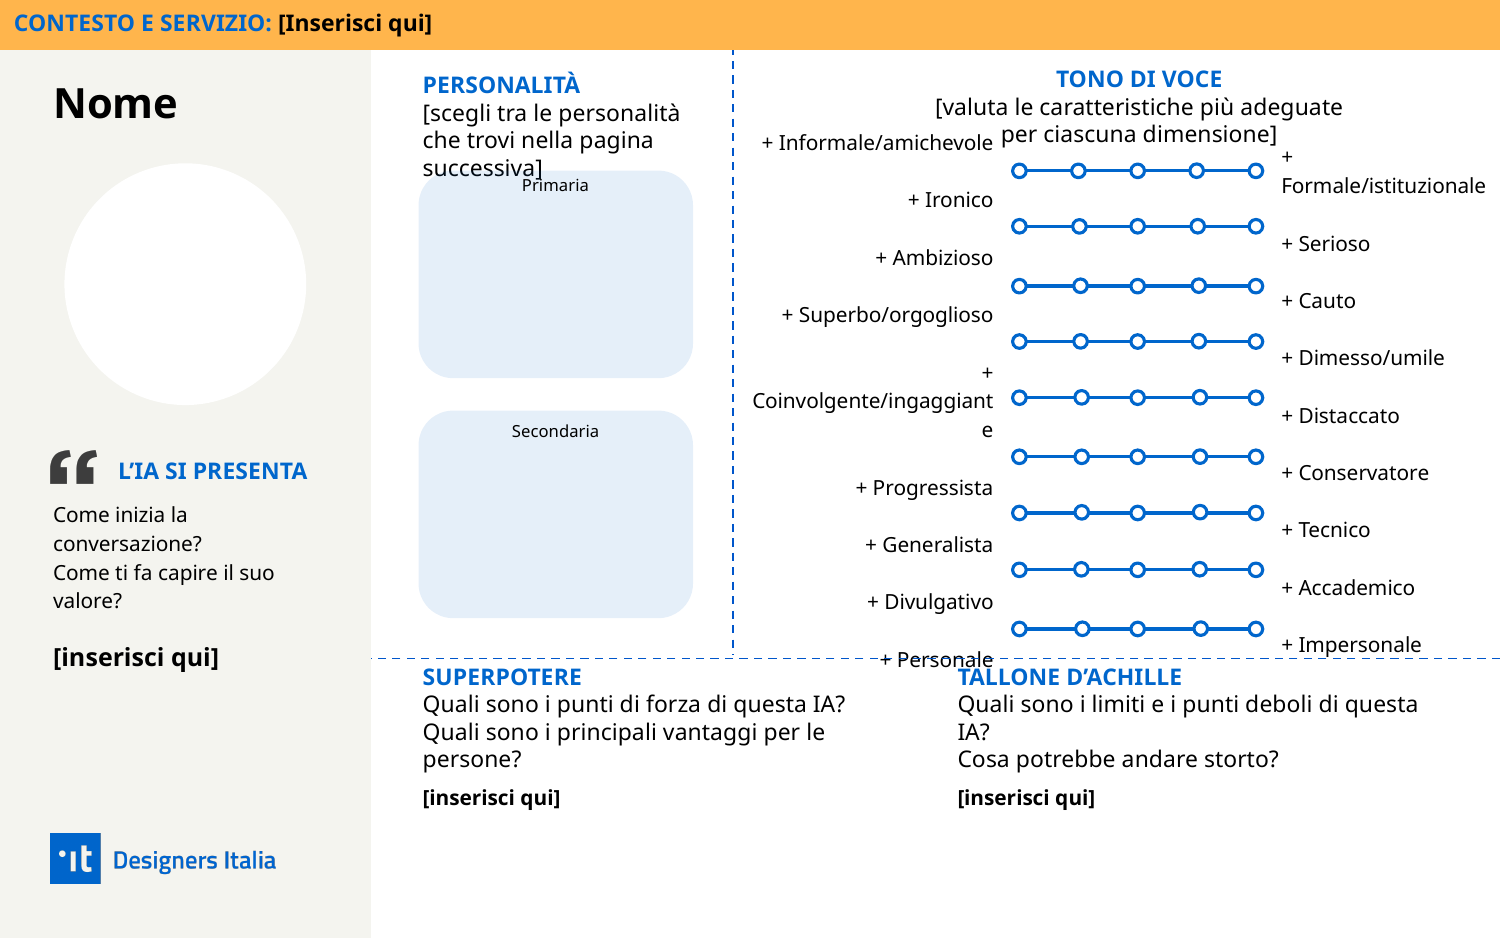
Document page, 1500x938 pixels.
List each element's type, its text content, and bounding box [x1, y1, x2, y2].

text_box Nome [38, 71, 352, 133]
text_box [1193, 390, 1207, 405]
text_box + Informale/amichevole + Ironico + Ambizioso + Superbo/orgoglioso + Coinvolgente/ingaggiante + Progressista + Generalista + Divulgativo + Personale [728, 164, 1009, 634]
text_box [1193, 505, 1207, 519]
text_box [0, 50, 371, 938]
text_box [1249, 164, 1263, 178]
text_box [1193, 449, 1207, 464]
text_box SUPERPOTERE Quali sono i punti di forza di questa IA? Quali sono i principali vantaggi per le persone? [407, 691, 916, 743]
picture [50, 450, 97, 483]
text_box [1012, 563, 1027, 577]
text_box [1012, 279, 1027, 293]
text_box [1193, 621, 1208, 636]
text_box [1012, 219, 1027, 234]
text_box [418, 170, 694, 379]
text_box [1071, 164, 1086, 178]
text_box [1191, 278, 1206, 293]
text_box [1074, 390, 1089, 405]
text_box Primaria [482, 171, 629, 199]
text_box [1130, 279, 1145, 293]
text_box [1074, 450, 1089, 464]
text_box [1012, 622, 1027, 636]
text_box [1130, 622, 1145, 636]
text_box L’IA SI PRESENTA [103, 444, 339, 496]
text_box [1073, 334, 1088, 349]
text_box [1074, 505, 1089, 520]
text_box [1249, 622, 1263, 636]
text_box [1075, 621, 1090, 636]
text_box [1249, 506, 1263, 520]
text_box [1189, 163, 1204, 178]
text_box [1072, 219, 1087, 234]
text_box PERSONALITÀ [scegli tra le personalità che trovi nella pagina successiva] [407, 55, 729, 107]
text_box [1190, 219, 1205, 234]
text_box [1249, 219, 1263, 234]
text_box [1130, 390, 1145, 405]
picture [50, 833, 289, 884]
text_box [1249, 279, 1263, 293]
text_box [1012, 450, 1027, 464]
text_box TALLONE D’ACHILLE Quali sono i limiti e i punti deboli di questa IA? Cosa potrebbe andare storto? [942, 691, 1462, 743]
text_box [1073, 278, 1088, 293]
text_box [1130, 219, 1145, 234]
text_box [1249, 450, 1263, 464]
text_box [1074, 562, 1089, 577]
text_box CONTESTO E SERVIZIO: [Inserisci qui] [0, 0, 1500, 50]
text_box [1130, 450, 1145, 464]
text_box [1012, 390, 1027, 405]
text_box Come inizia la conversazione? Come ti fa capire il suo valore? [inserisci qui] [38, 483, 352, 711]
text_box [inserisci qui] [407, 765, 916, 859]
text_box [1012, 506, 1027, 520]
text_box [1249, 563, 1263, 577]
text_box [1249, 334, 1263, 349]
text_box [1130, 164, 1145, 178]
text_box [1012, 334, 1027, 349]
text_box [1130, 506, 1145, 520]
text_box Secondaria [482, 417, 629, 445]
text_box [1012, 164, 1027, 178]
text_box [1192, 334, 1206, 349]
text_box [1130, 563, 1145, 577]
text_box [1130, 334, 1145, 349]
text_box + Formale/istituzionale + Serioso + Cauto + Dimesso/umile + Distaccato + Conservatore + Tecnico + Accademico + Impersonale [1266, 164, 1500, 634]
text_box [418, 410, 694, 619]
text_box [1192, 562, 1207, 577]
text_box [1249, 390, 1263, 405]
text_box TONO DI VOCE [valuta le caratteristiche più adeguate per ciascuna dimensione] [905, 50, 1374, 103]
text_box [inserisci qui] [942, 765, 1451, 859]
